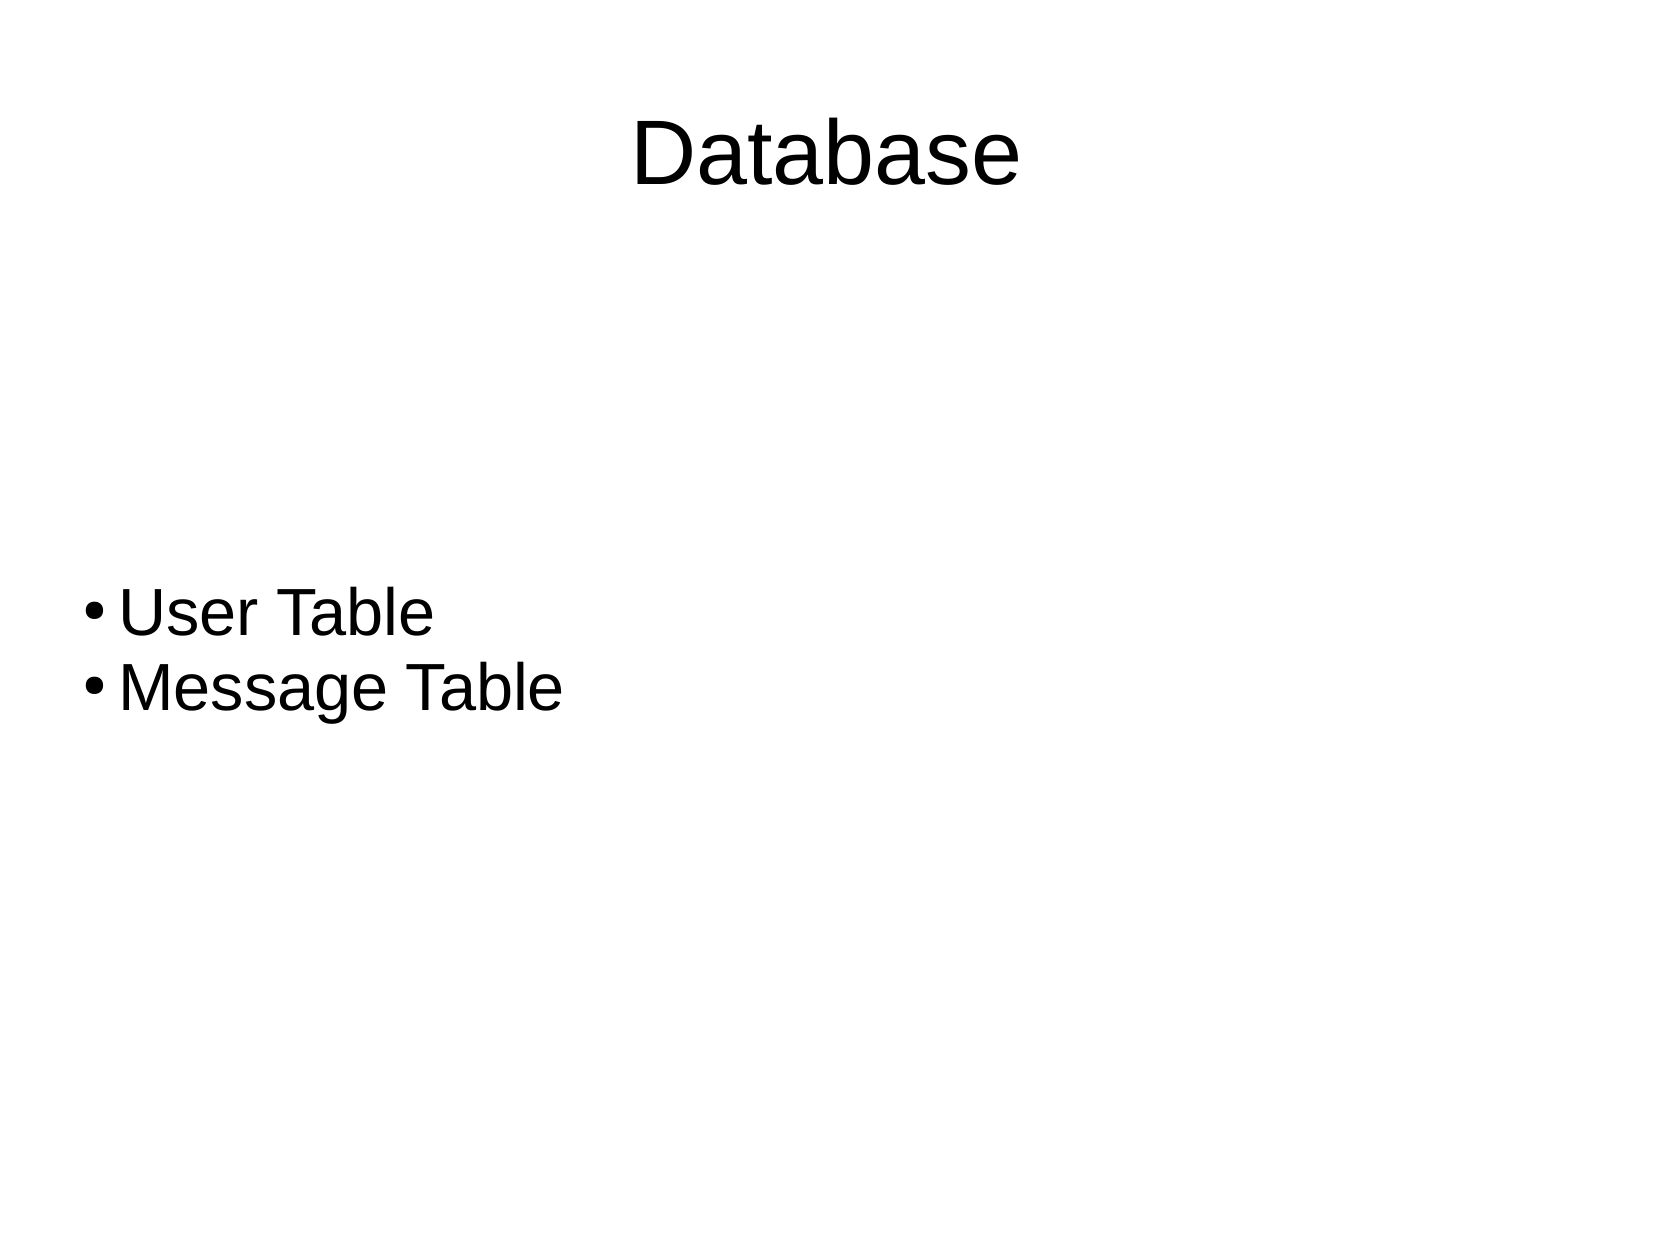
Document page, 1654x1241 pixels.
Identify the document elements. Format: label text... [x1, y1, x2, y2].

title Database [82, 49, 1571, 257]
subtitle User Table Message Table [82, 290, 1571, 1010]
